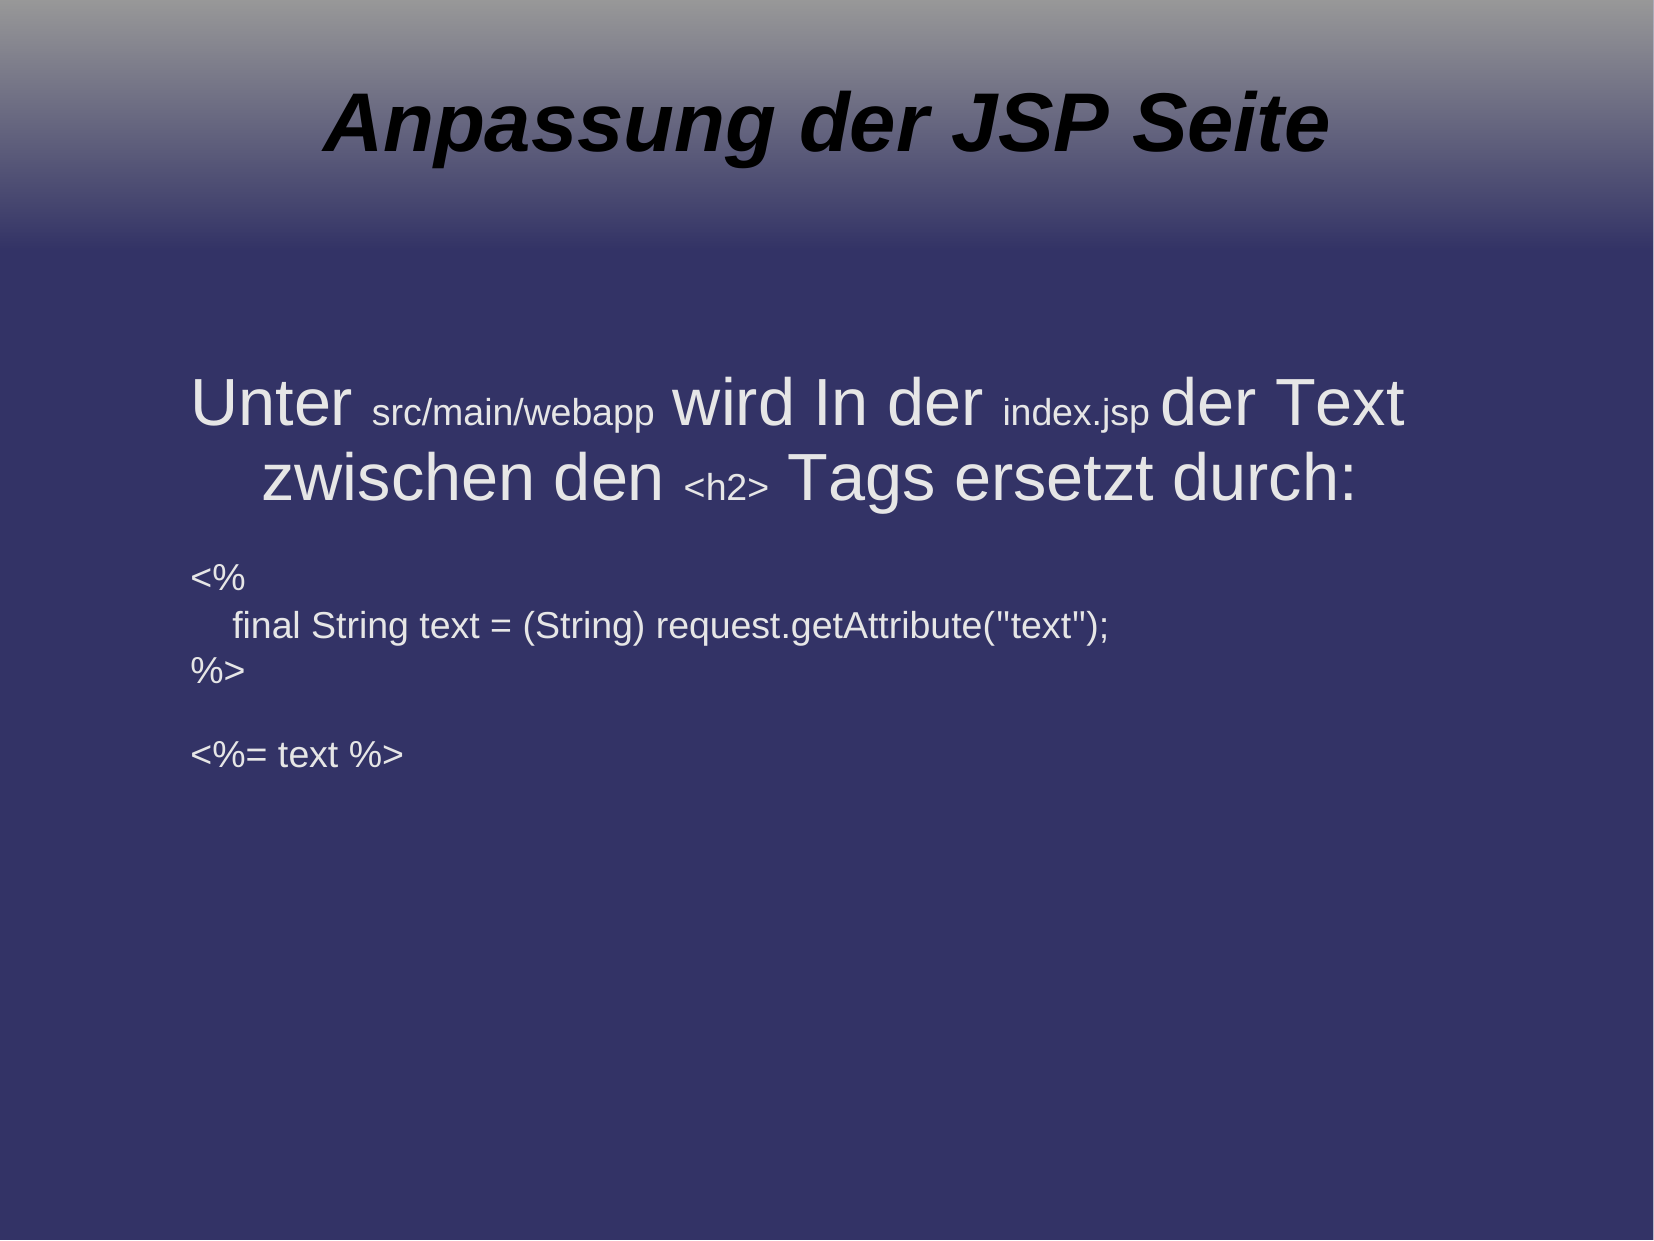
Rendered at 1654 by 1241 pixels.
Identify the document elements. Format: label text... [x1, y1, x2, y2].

title Anpassung der JSP Seite [121, 19, 1534, 227]
list Unter src/main/webapp wird In der index.jsp der Text zwischen den <h2> Tags ersetzt durch: <% final String text = (String) request.getAttribute("text"); %> <%= text %> [178, 364, 1570, 1147]
